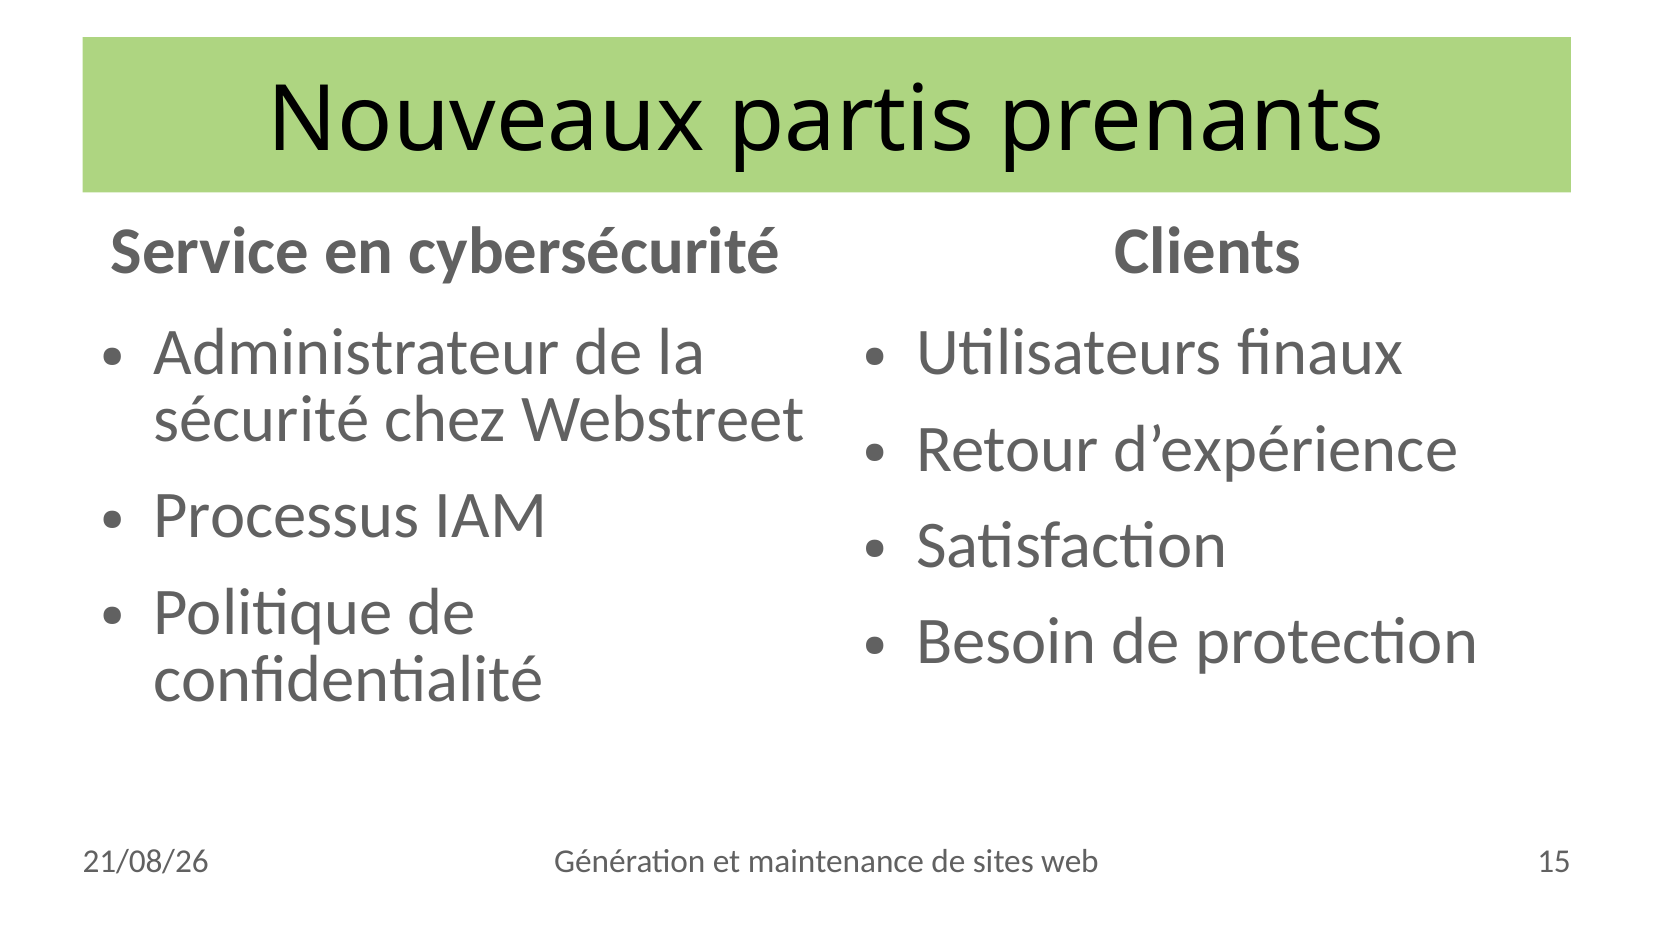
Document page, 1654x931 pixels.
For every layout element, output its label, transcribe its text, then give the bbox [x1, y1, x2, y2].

title Nouveaux partis prenants [82, 37, 1571, 193]
list Utilisateurs finaux Retour d’expérience Satisfaction Besoin de protection [845, 324, 1572, 757]
list Administrateur de la sécurité chez Webstreet Processus IAM Politique de confidentialité [82, 324, 809, 757]
list Service en cybersécurité [82, 217, 809, 296]
list Clients [845, 217, 1572, 296]
